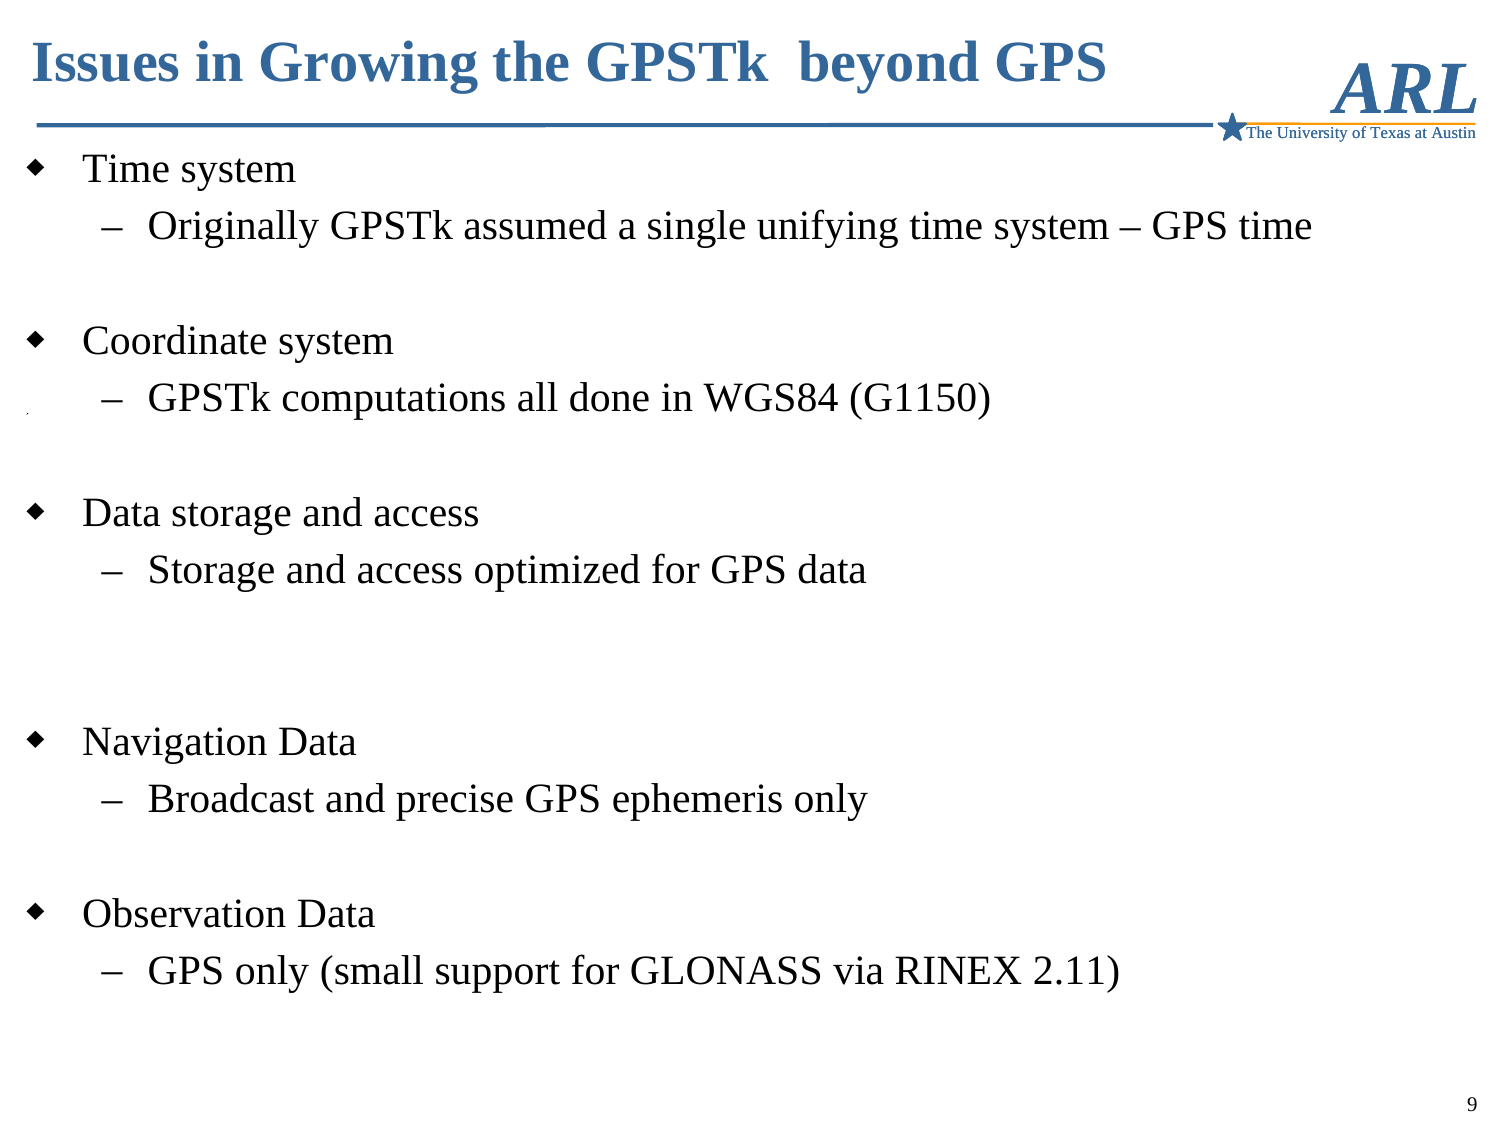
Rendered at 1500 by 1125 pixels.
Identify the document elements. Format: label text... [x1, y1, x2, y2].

list Time system Originally GPSTk assumed a single unifying time system – GPS time Coordinate system GPSTk computations all done in WGS84 (G1150) Data storage and access Storage and access optimized for GPS data Navigation Data Broadcast and precise GPS ephemeris only Observation Data GPS only (small support for GLONASS via RINEX 2.11) [26, 145, 1470, 1050]
title Issues in Growing the GPSTk beyond GPS [31, 15, 1298, 117]
